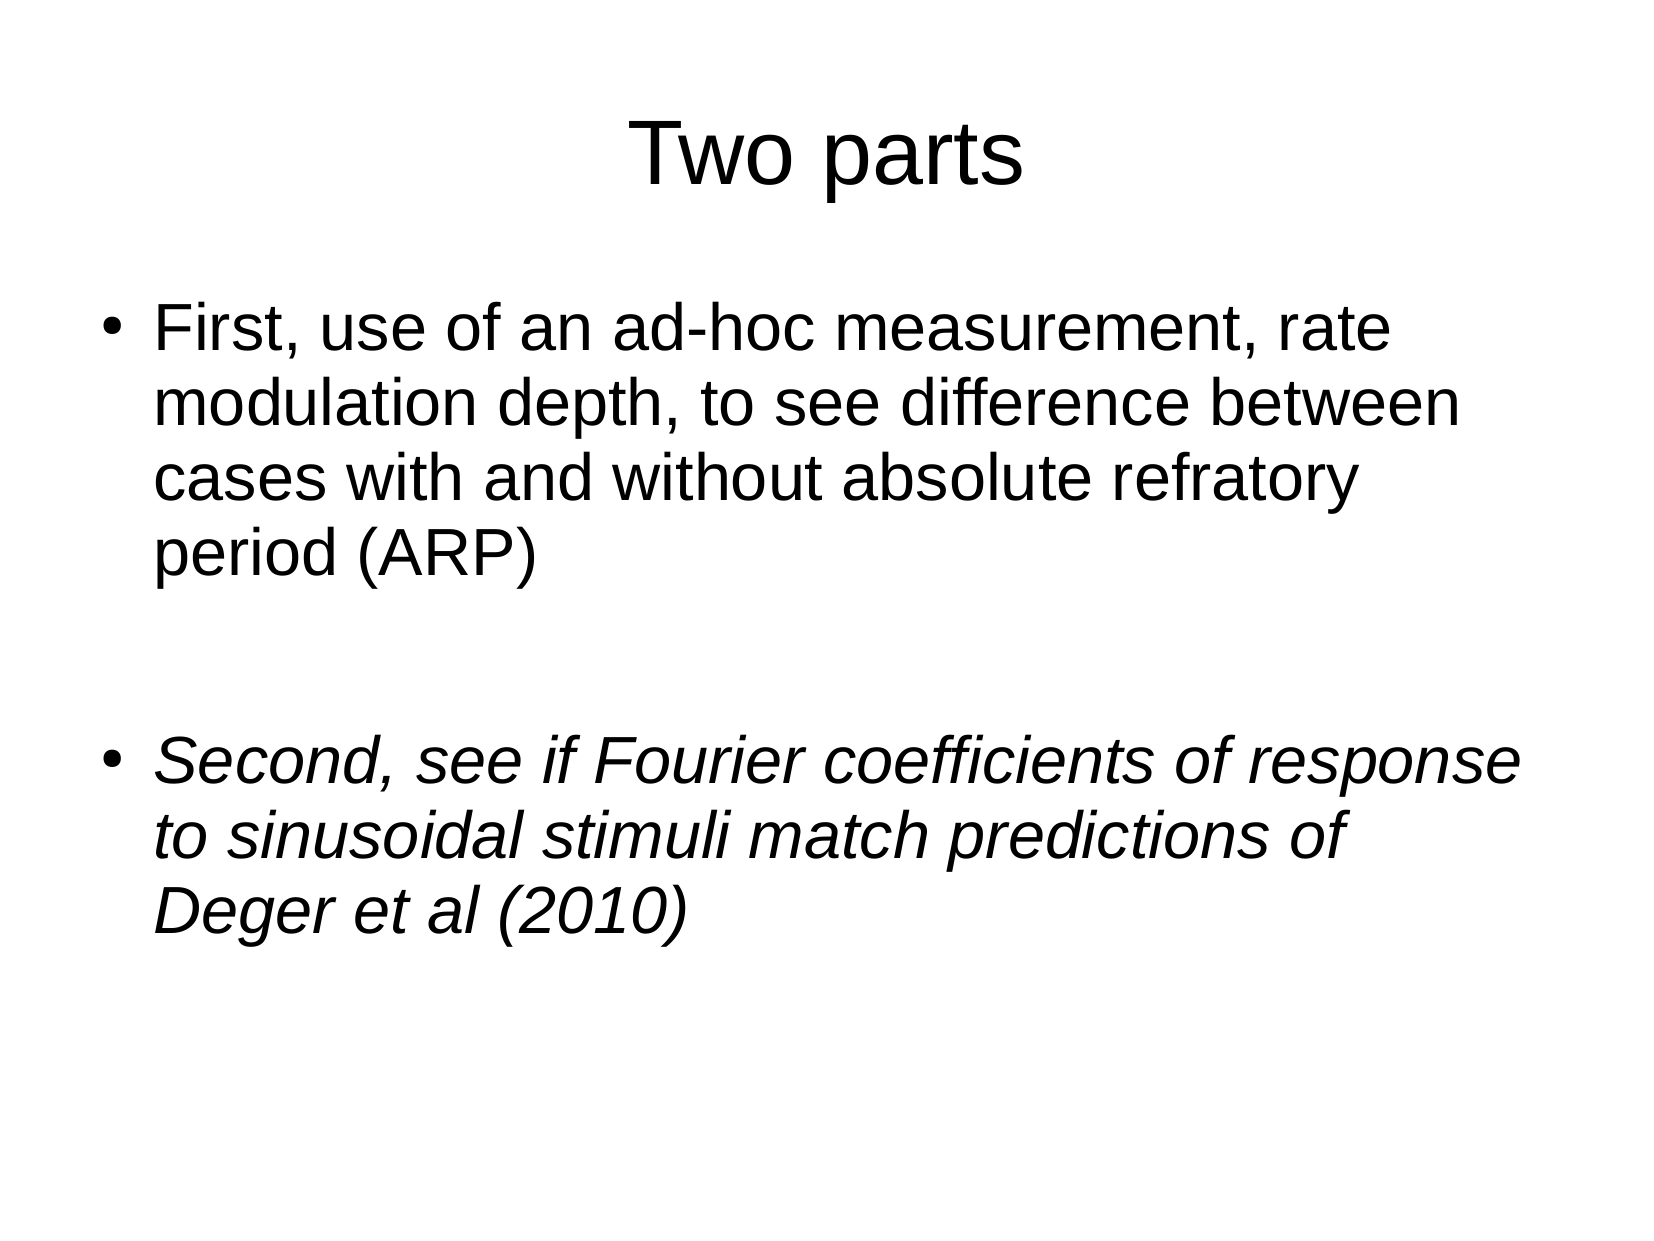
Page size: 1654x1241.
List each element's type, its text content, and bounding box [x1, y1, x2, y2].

title Two parts [82, 49, 1571, 257]
list First, use of an ad-hoc measurement, rate modulation depth, to see difference between cases with and without absolute refratory period (ARP) Second, see if Fourier coefficients of response to sinusoidal stimuli match predictions of Deger et al (2010) [82, 290, 1538, 1010]
